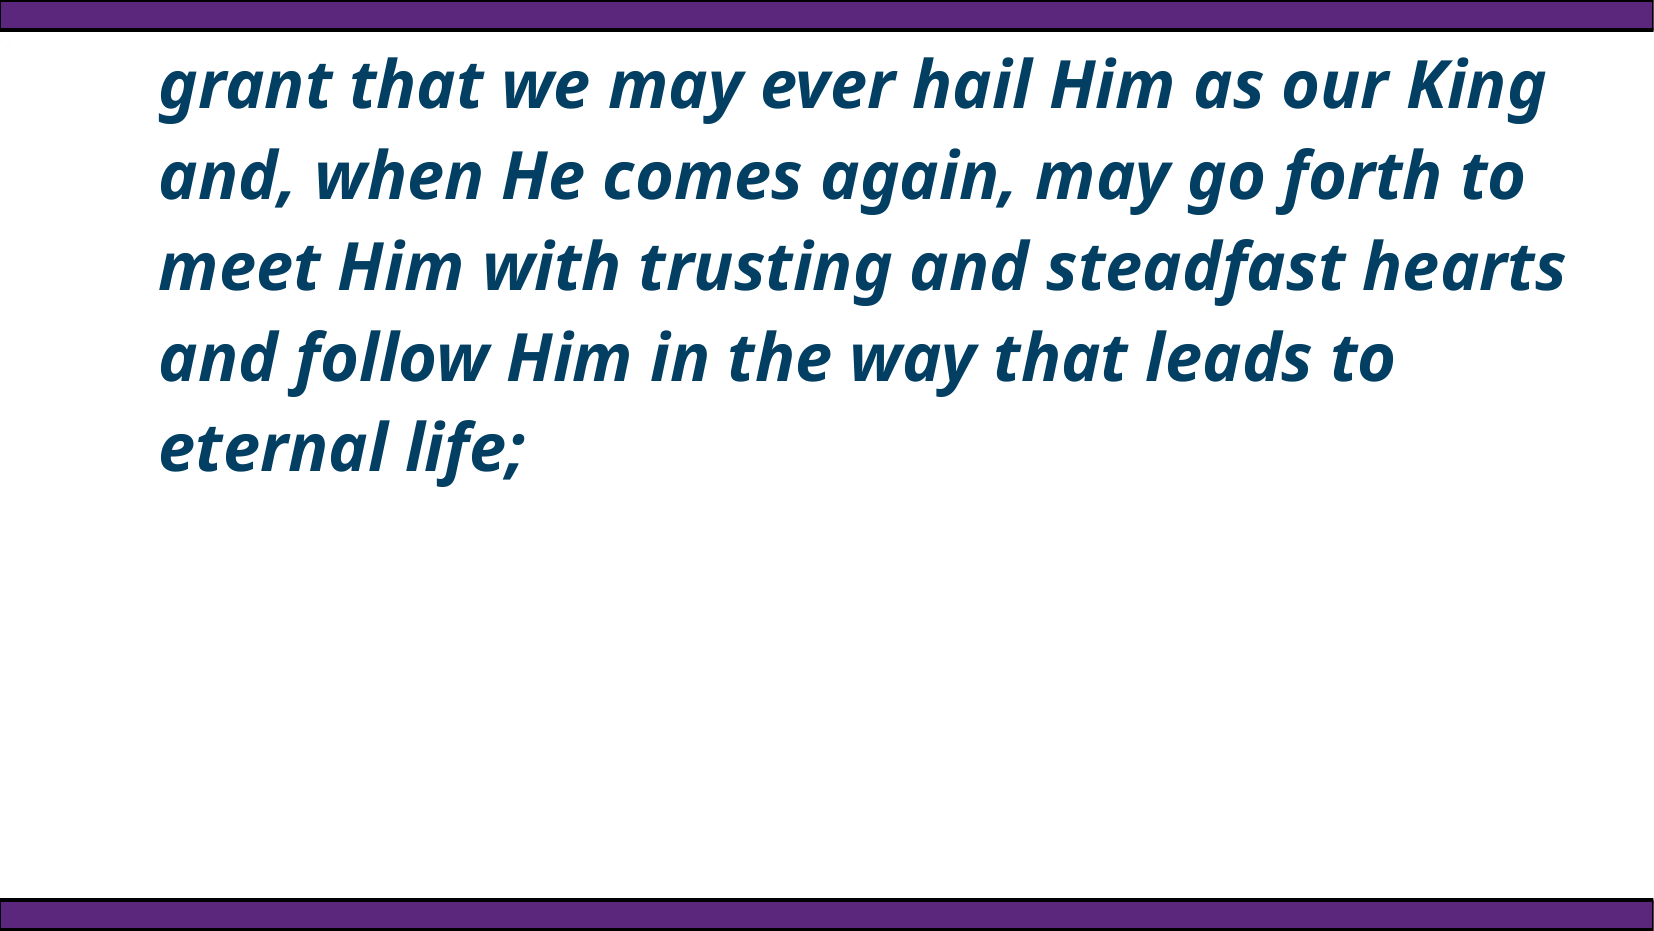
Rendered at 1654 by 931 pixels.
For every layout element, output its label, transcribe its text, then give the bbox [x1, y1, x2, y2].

text_box [0, 900, 1654, 931]
text_box [0, 0, 1654, 31]
text_box grant that we may ever hail Him as our King and, when He comes again, may go forth to meet Him with trusting and steadfast hearts and follow Him in the way that leads to eternal life; [75, 30, 1591, 489]
picture [0, 31, 1654, 900]
